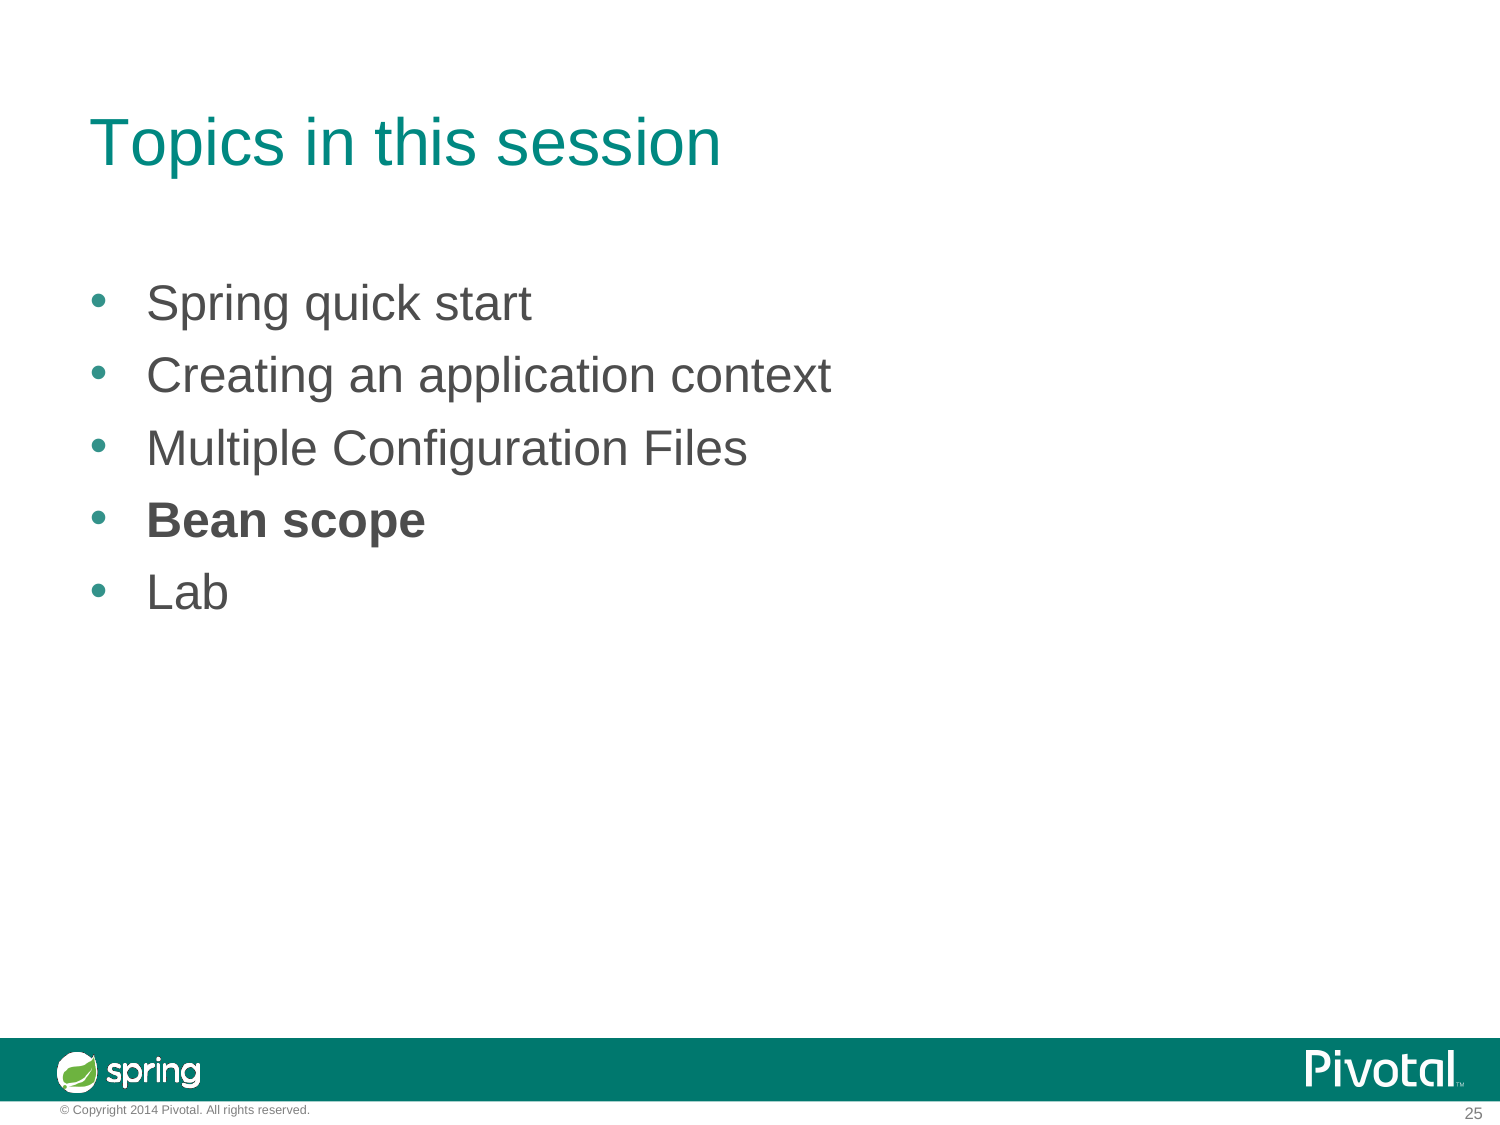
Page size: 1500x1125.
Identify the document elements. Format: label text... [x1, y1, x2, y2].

picture [32, 1041, 210, 1103]
list Spring quick start Creating an application context Multiple Configuration Files Bean scope Lab [75, 262, 1426, 628]
picture [1306, 1050, 1464, 1087]
title Topics in this session [75, 45, 1426, 233]
